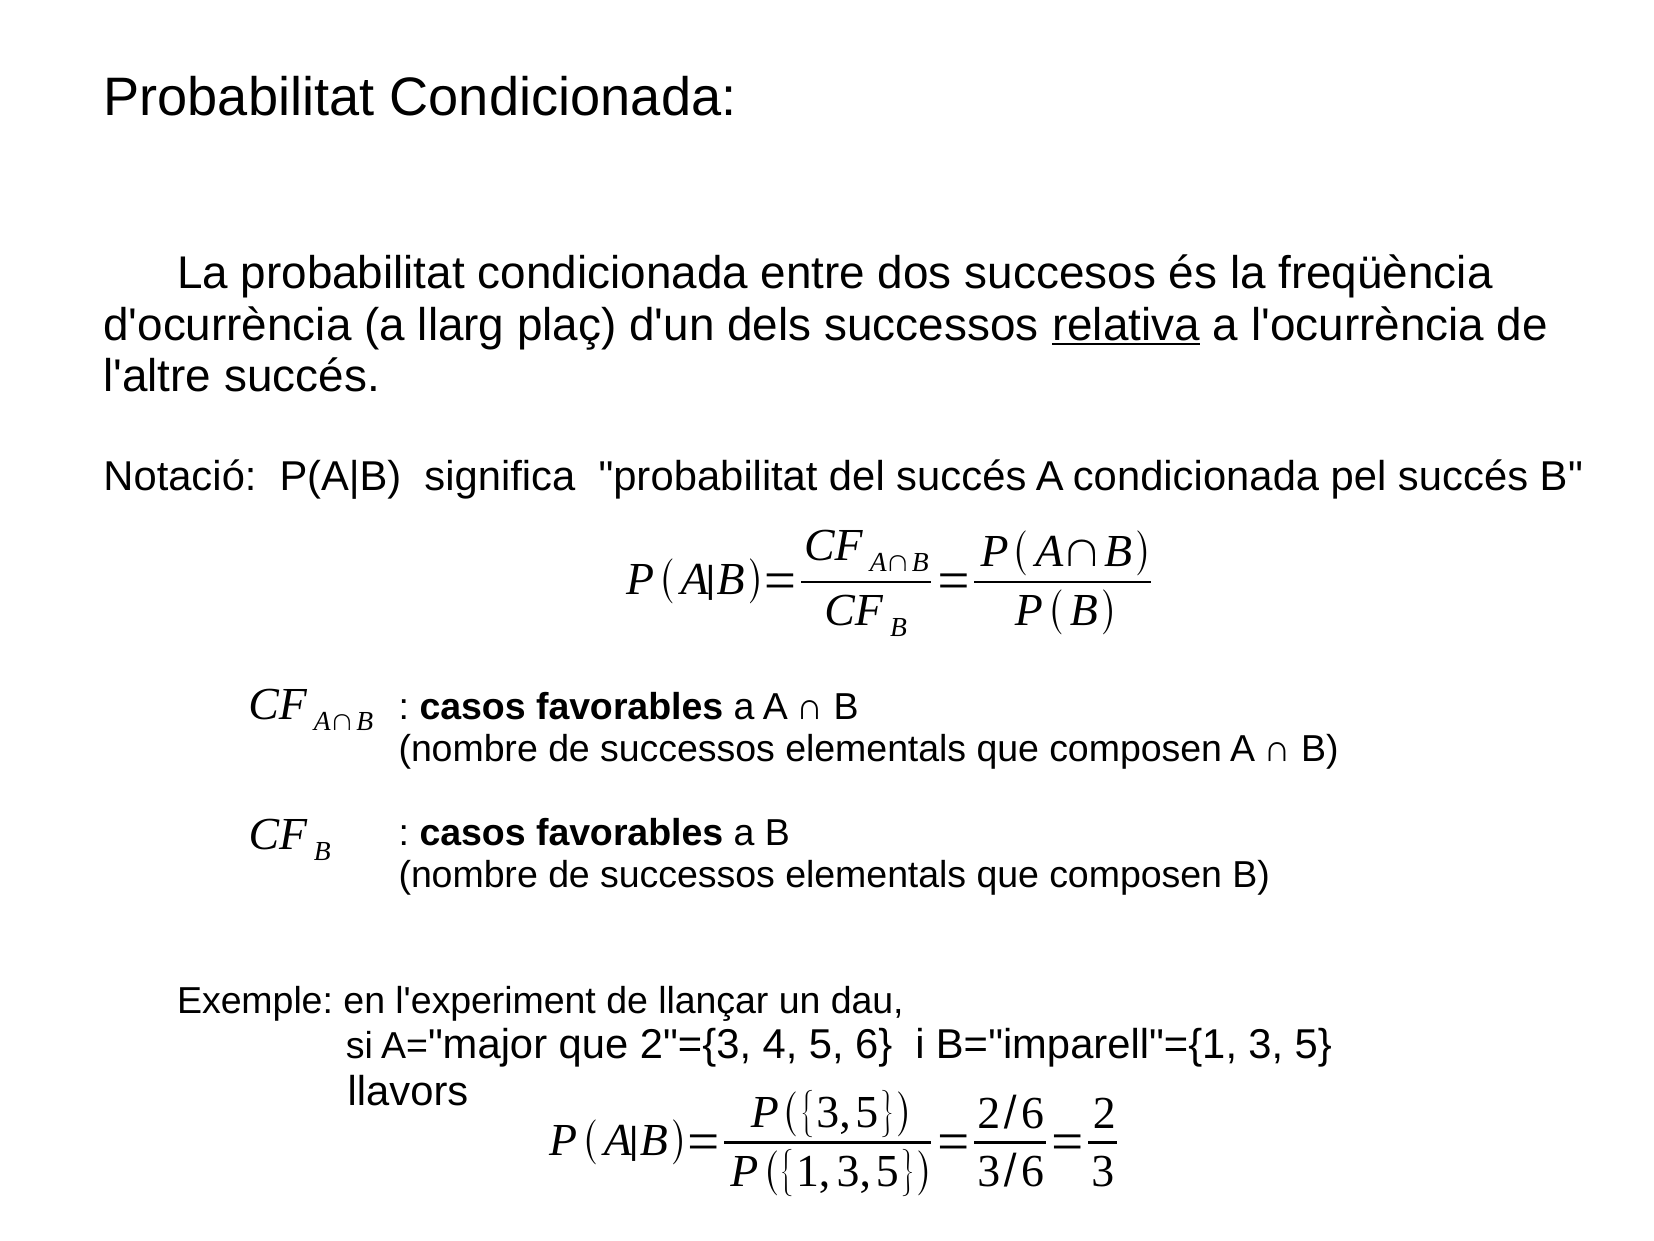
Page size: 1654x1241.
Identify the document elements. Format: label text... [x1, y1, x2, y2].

text_box | [690, 551, 780, 609]
chart [616, 519, 1160, 643]
text_box | [614, 1112, 703, 1170]
chart [242, 679, 379, 738]
text_box Probabilitat Condicionada: La probabilitat condicionada entre dos succesos és la freqüència d'ocurrència (a llarg plaç) d'un dels successos relativa a l'ocurrència de l'altre succés. Notació: P(A|B) significa "probabilitat del succés A condicionada pel succés B" : casos favorables a A ∩ B (nombre de successos elementals que composen A ∩ B) : casos favorables a B (nombre de successos elementals que composen B) Exemple: en l'experiment de llançar un dau, si A="major que 2"={3, 4, 5, 6} i B="imparell"={1, 3, 5} llavors [88, 59, 1625, 1241]
chart [539, 1086, 1126, 1198]
chart [242, 809, 337, 868]
